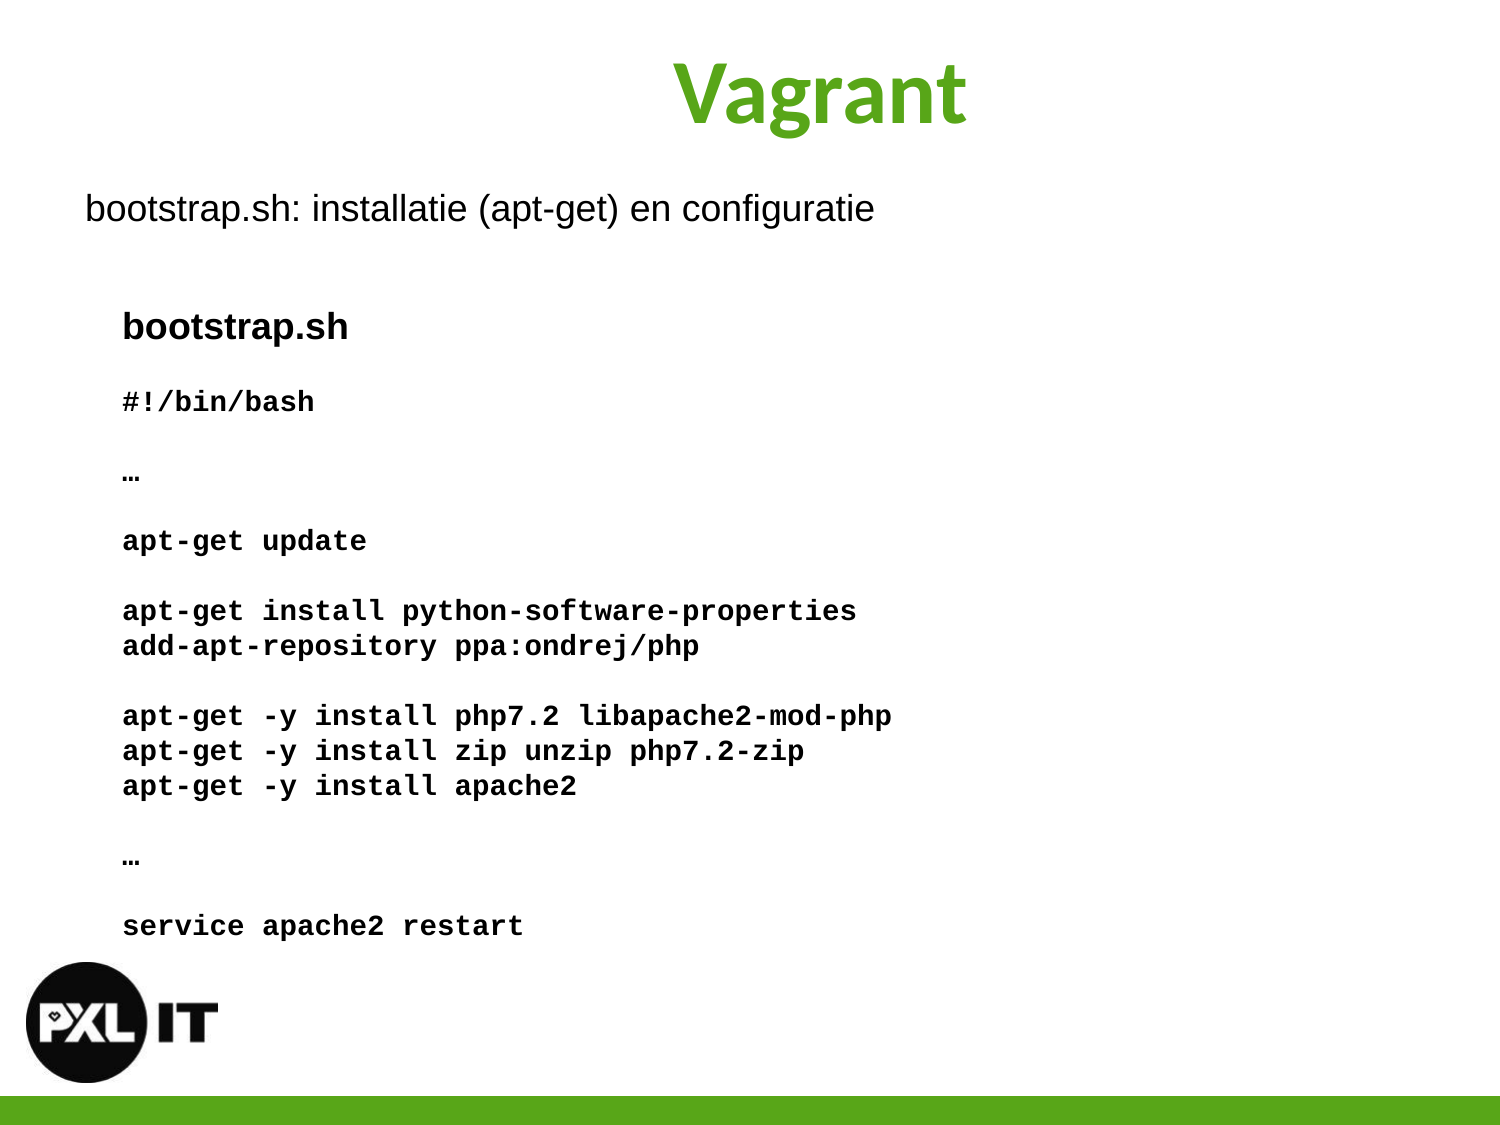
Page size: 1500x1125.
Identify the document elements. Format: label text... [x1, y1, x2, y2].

text_box bootstrap.sh #!/bin/bash … apt-get update apt-get install python-software-properties add-apt-repository ppa:ondrej/php apt-get -y install php7.2 libapache2-mod-php apt-get -y install zip unzip php7.2-zip apt-get -y install apache2 … service apache2 restart [107, 375, 1473, 868]
picture [26, 962, 218, 1083]
text_box Vagrant [201, 24, 1440, 151]
text_box bootstrap.sh: installatie (apt-get) en configuratie [70, 169, 974, 250]
